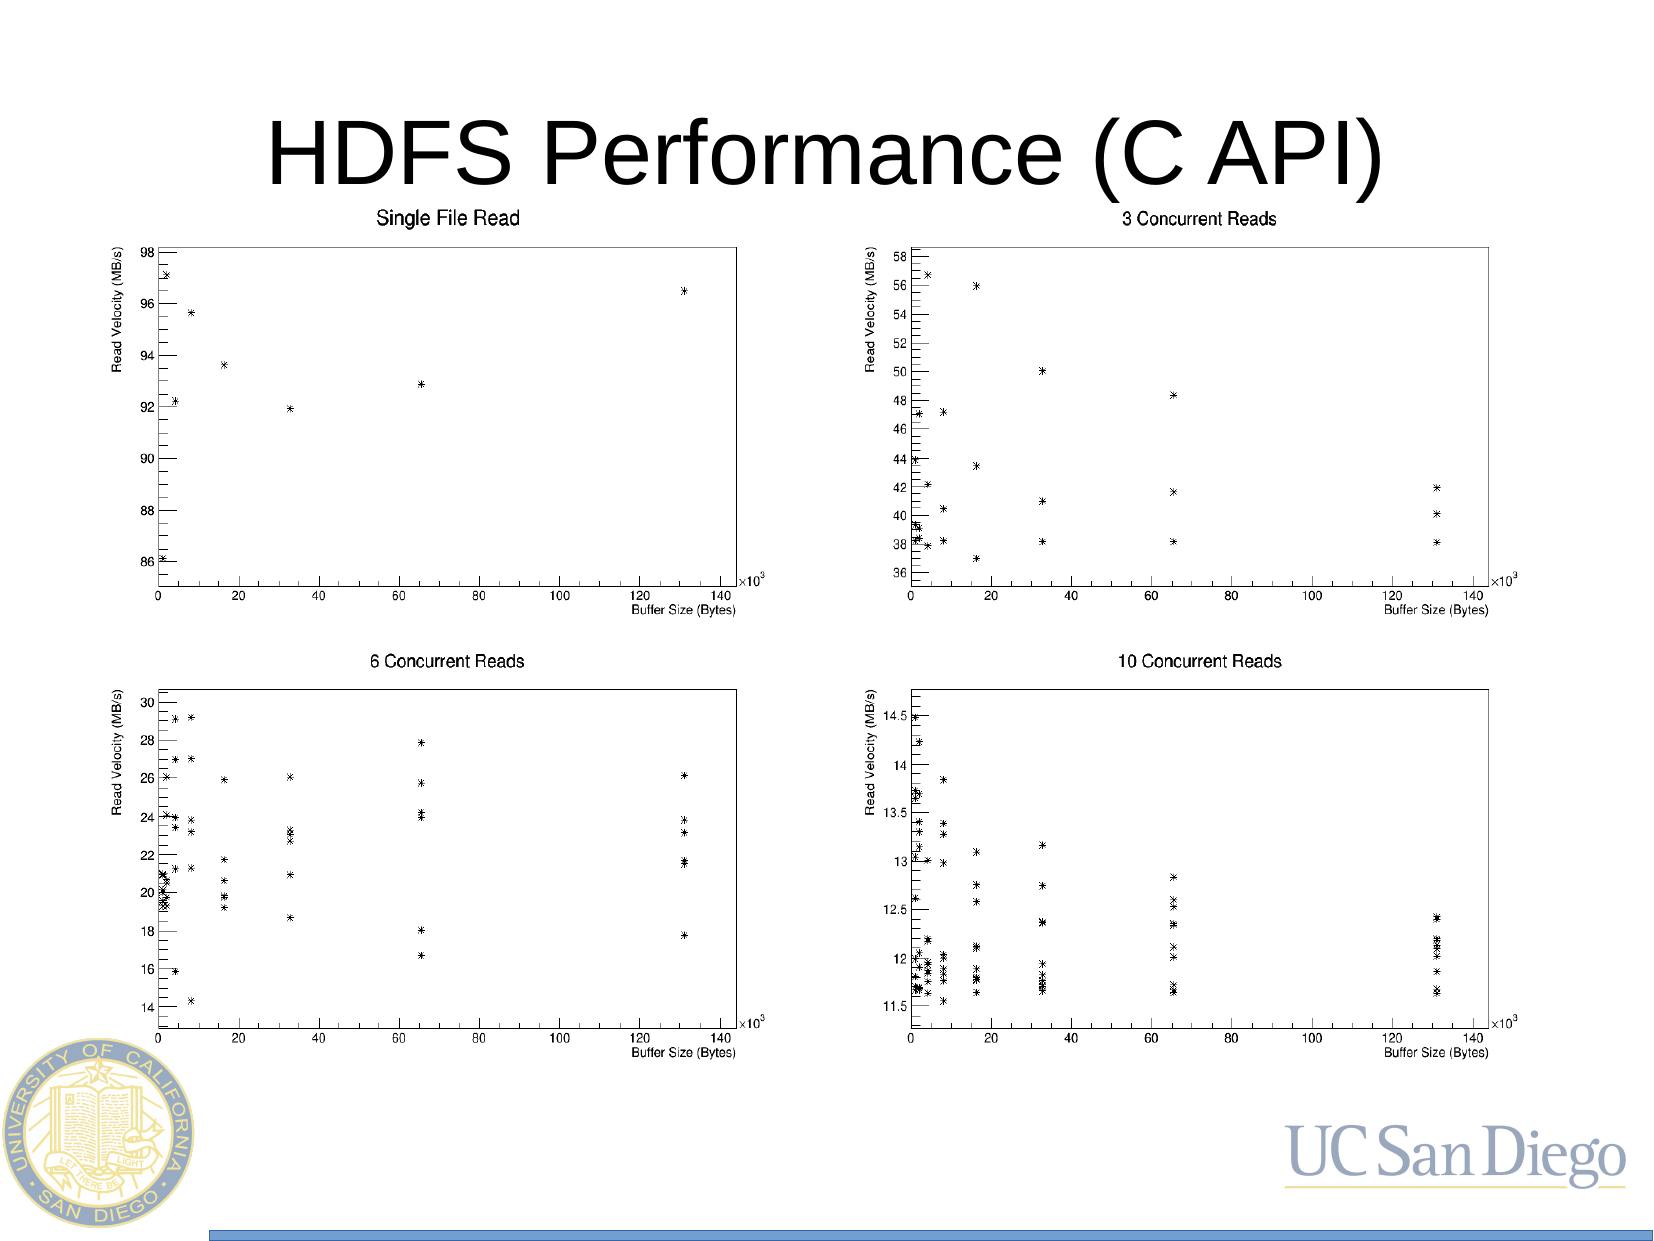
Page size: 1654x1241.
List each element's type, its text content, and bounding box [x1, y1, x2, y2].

picture [1253, 1089, 1653, 1230]
title HDFS Performance (C API) [82, 49, 1571, 257]
text_box [209, 1230, 1653, 1241]
picture [0, 195, 1576, 1231]
